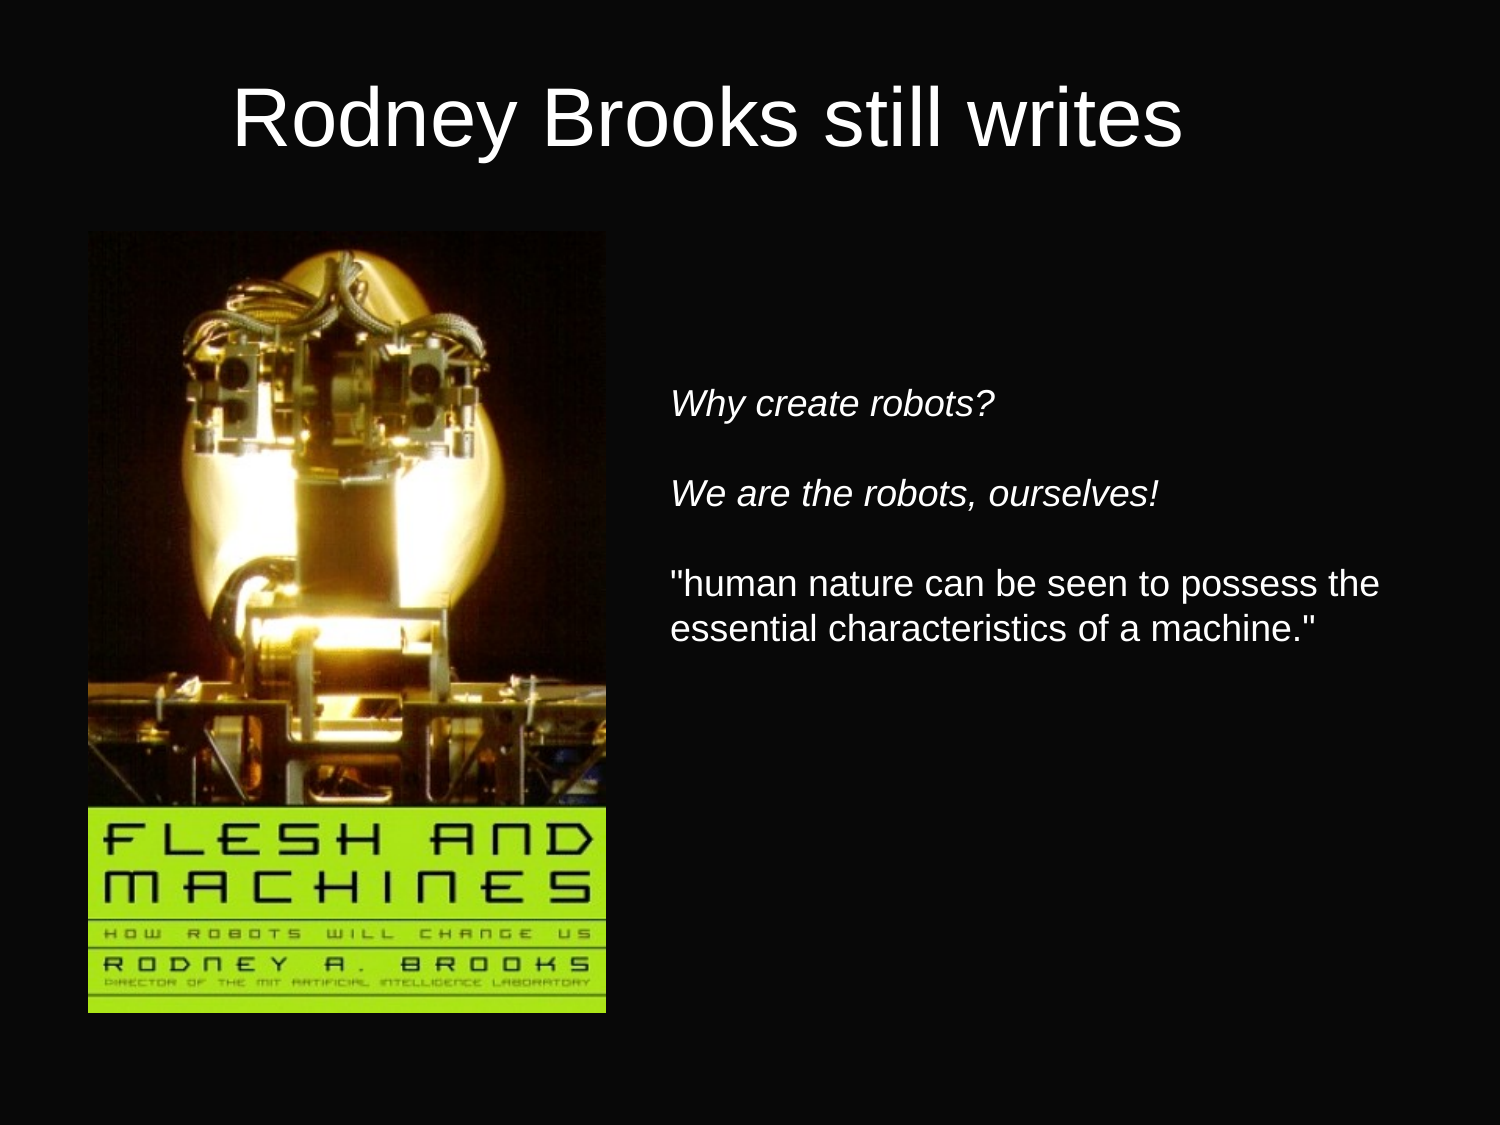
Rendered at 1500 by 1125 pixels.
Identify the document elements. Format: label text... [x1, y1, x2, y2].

subtitle [606, 267, 1347, 811]
title Rodney Brooks still writes [159, 55, 1258, 172]
text_box Why create robots? We are the robots, ourselves! "human nature can be seen to possess the essential characteristics of a machine." [655, 326, 1500, 657]
picture [88, 231, 606, 1014]
